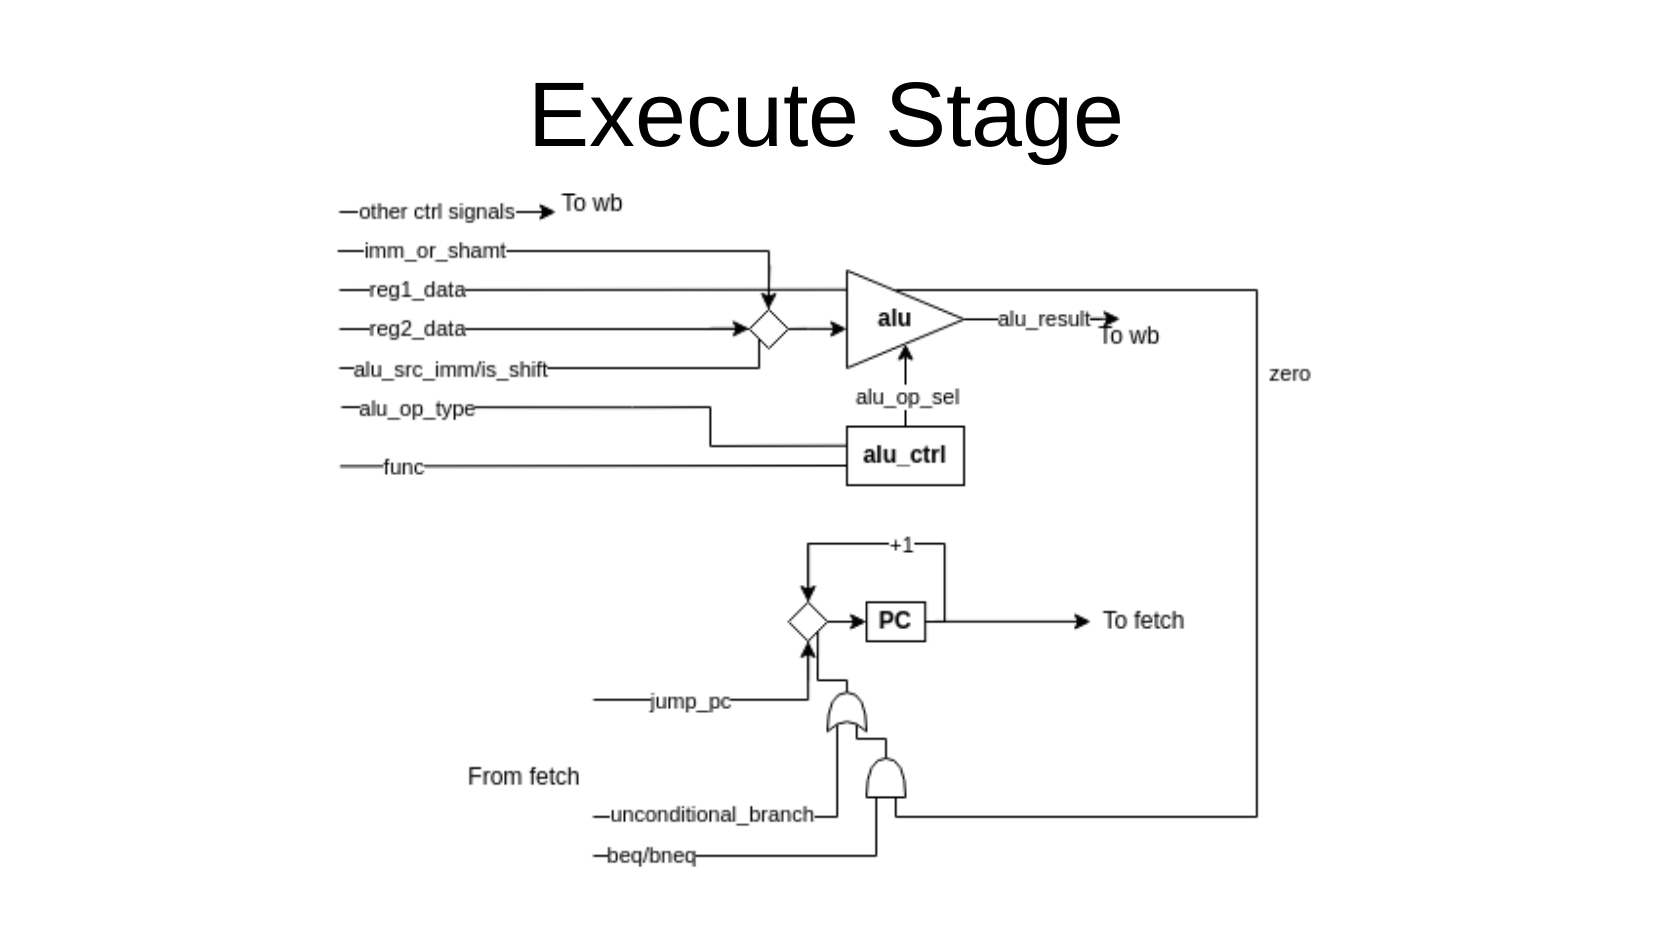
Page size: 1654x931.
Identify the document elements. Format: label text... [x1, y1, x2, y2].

title Execute Stage [82, 37, 1571, 193]
picture [337, 192, 1313, 872]
